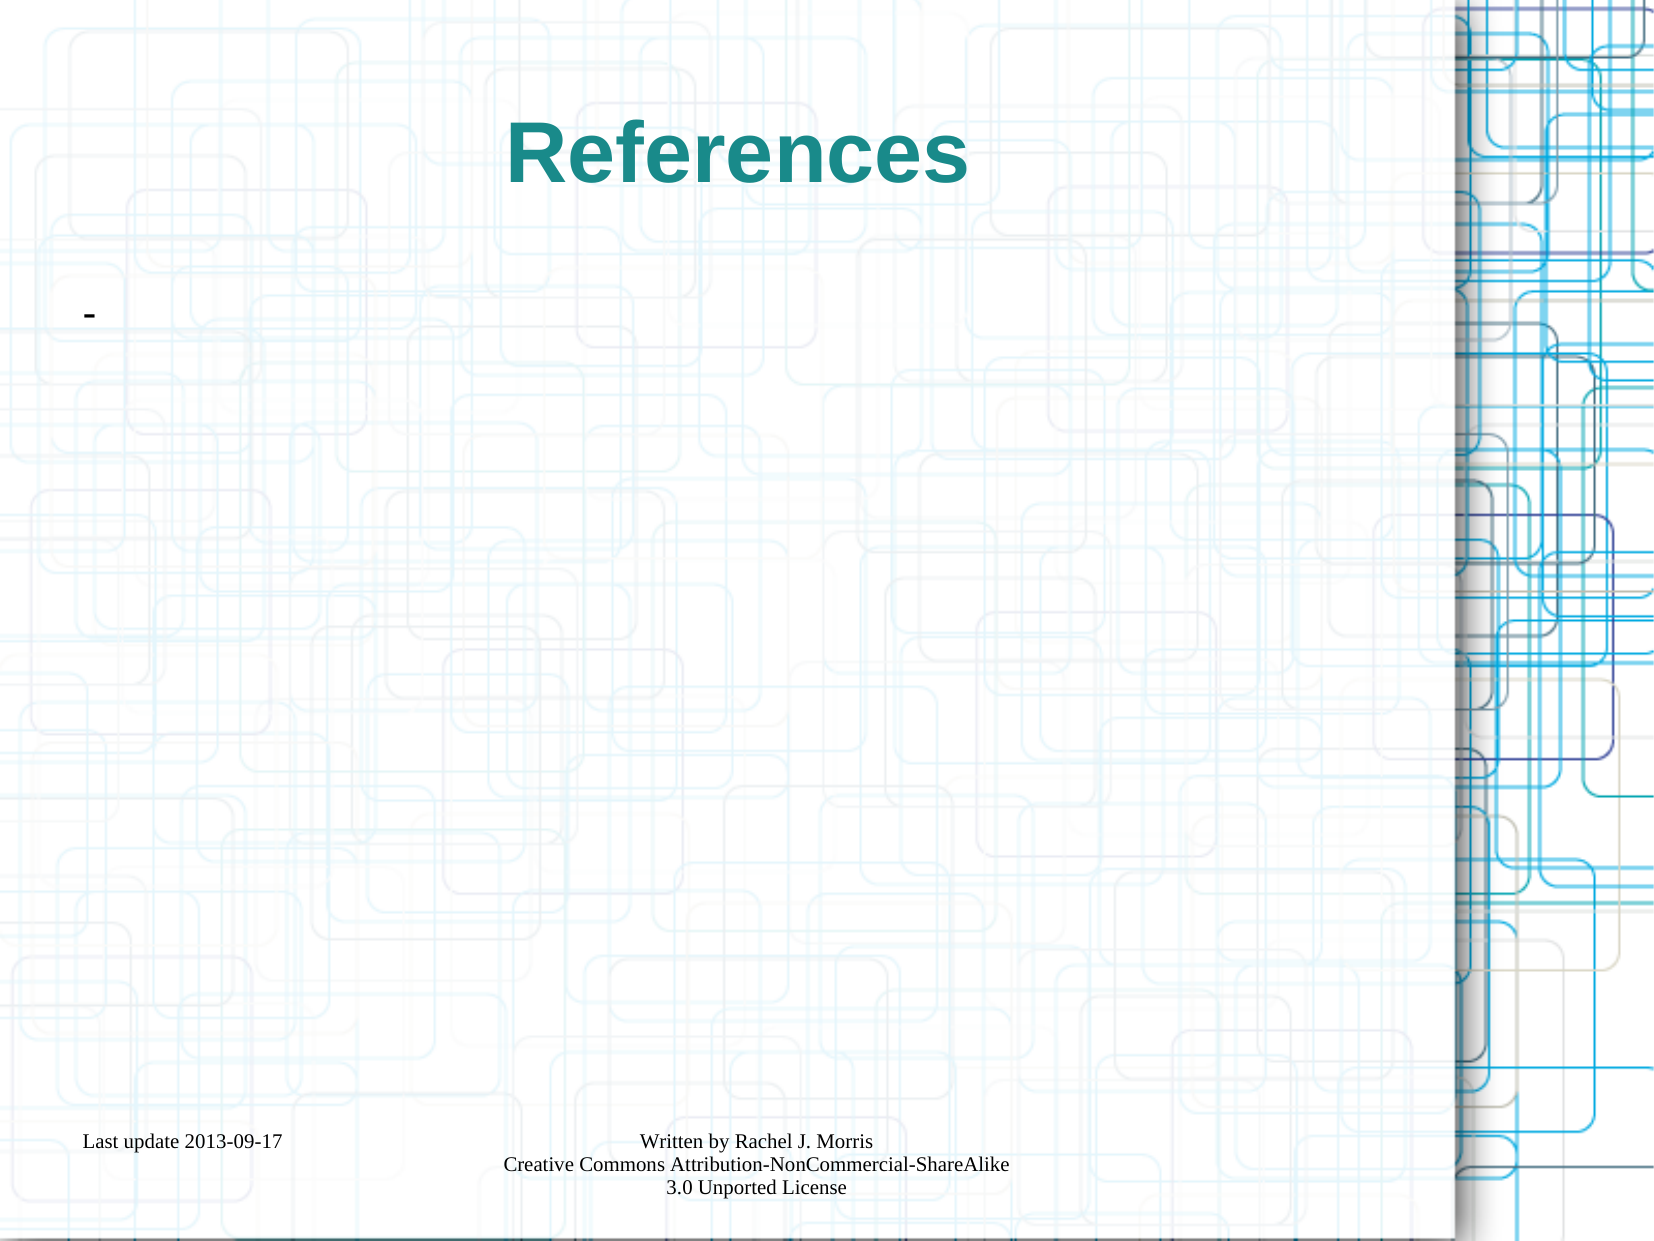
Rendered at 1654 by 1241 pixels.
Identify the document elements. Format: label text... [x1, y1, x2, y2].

list - [82, 290, 1418, 1010]
picture [0, 0, 1654, 1241]
title References [59, 49, 1418, 257]
